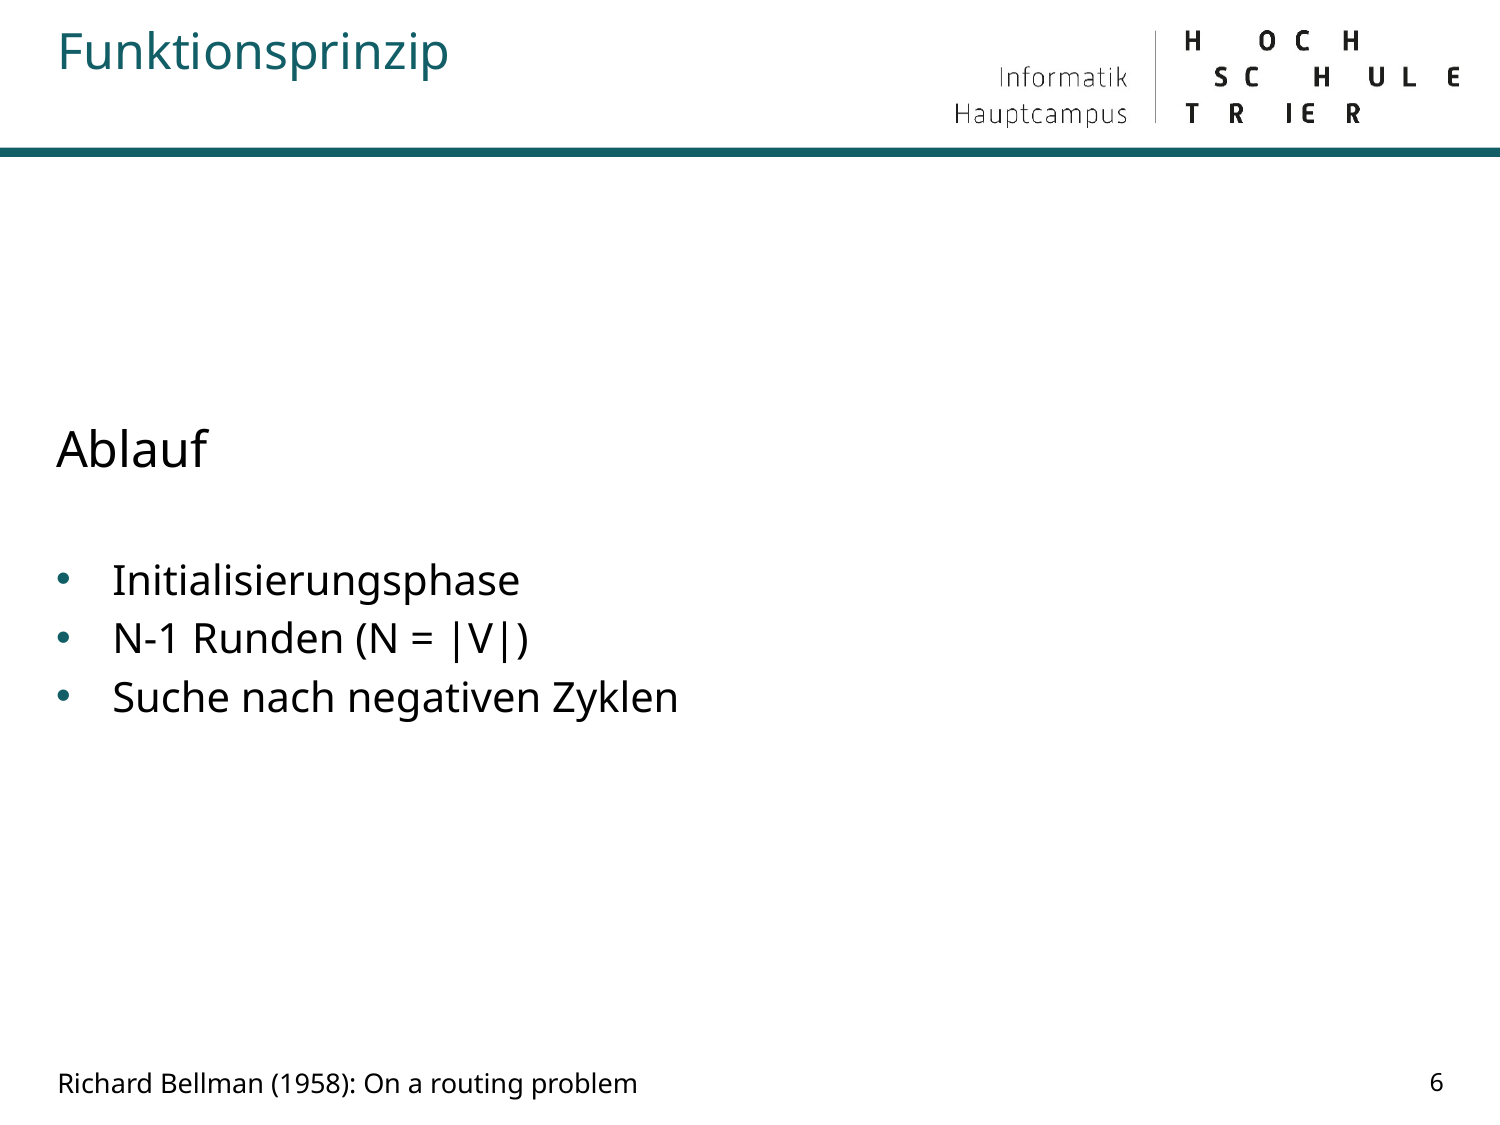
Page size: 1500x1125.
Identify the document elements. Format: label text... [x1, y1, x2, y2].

slide_number <Foliennummer> [1222, 1058, 1459, 1106]
list Ablauf Initialisierungsphase N-1 Runden (N = |V|) Suche nach negativen Zyklen [41, 278, 1459, 917]
footer Richard Bellman (1958): On a routing problem [42, 1058, 1193, 1106]
picture [956, 30, 1459, 128]
title Funktionsprinzip [42, 12, 941, 131]
